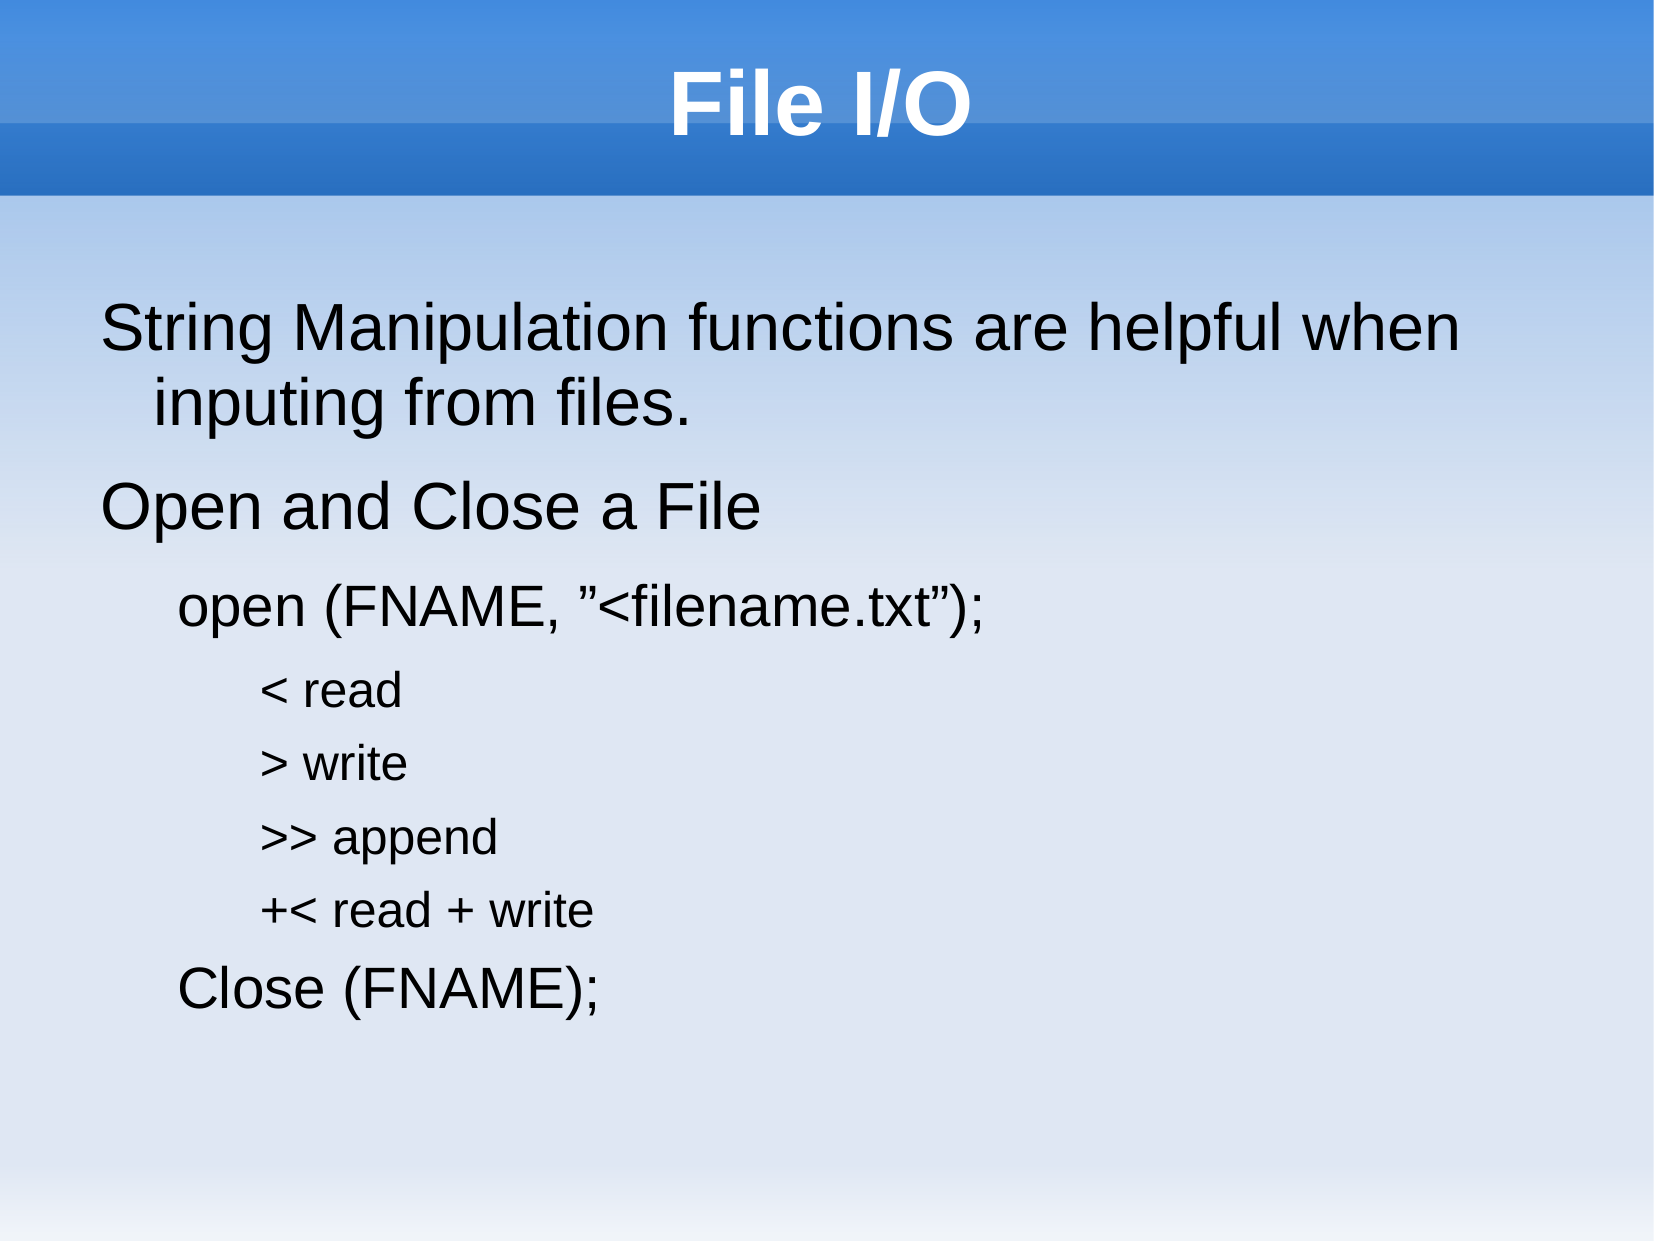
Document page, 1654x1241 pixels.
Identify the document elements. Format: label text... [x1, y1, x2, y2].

list String Manipulation functions are helpful when inputing from files. Open and Close a File open (FNAME, ”<filename.txt”); < read > write >> append +< read + write Close (FNAME); [82, 290, 1571, 1109]
title File I/O [76, 0, 1565, 208]
picture [0, 0, 1654, 1241]
